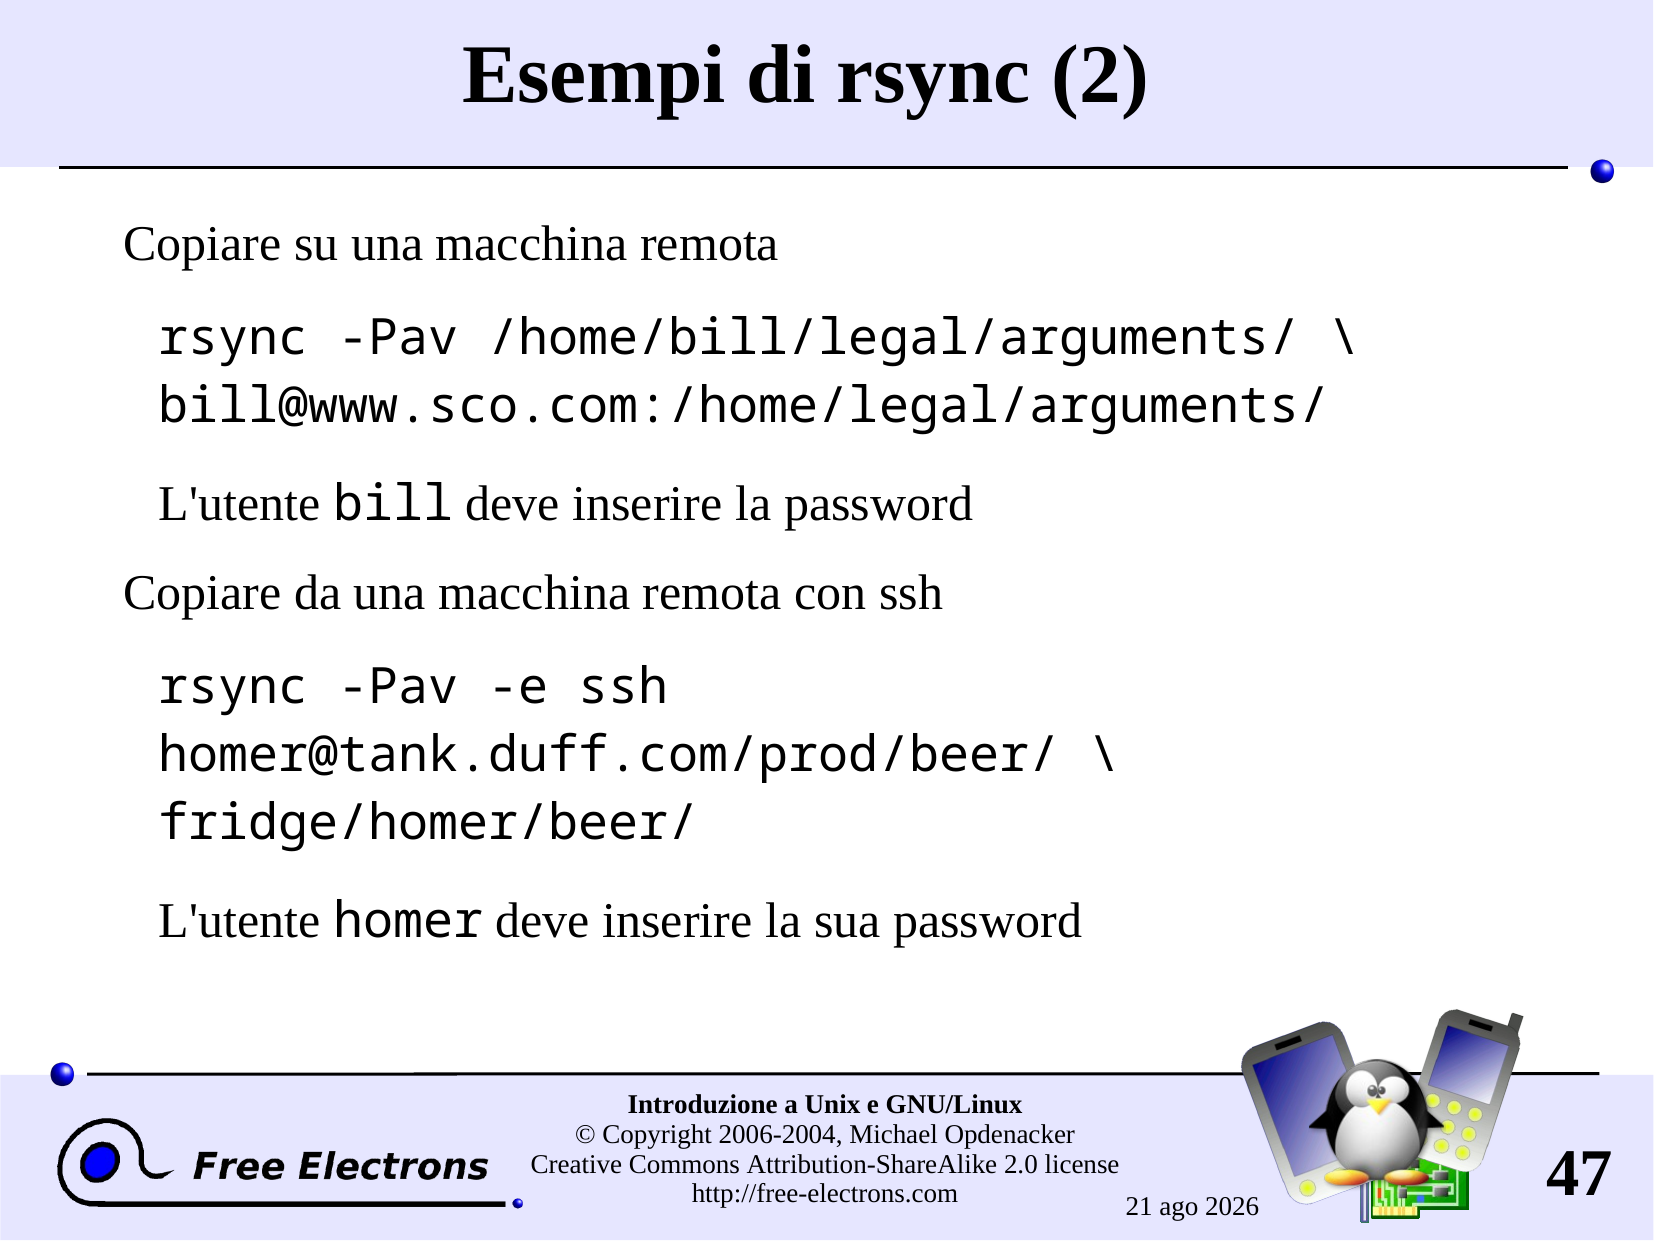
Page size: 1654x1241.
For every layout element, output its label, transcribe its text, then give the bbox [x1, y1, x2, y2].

list Copiare su una macchina remota rsync -Pav /home/bill/legal/arguments/ \ bill@www.sco.com:/home/legal/arguments/ L'utente bill deve inserire la password Copiare da una macchina remota con ssh rsync -Pav -e ssh homer@tank.duff.com/prod/beer/ \ fridge/homer/beer/ L'utente homer deve inserire la sua password [105, 216, 1518, 1066]
picture [1231, 1007, 1538, 1241]
title Esempi di rsync (2) [60, 20, 1551, 130]
picture [50, 1107, 527, 1216]
